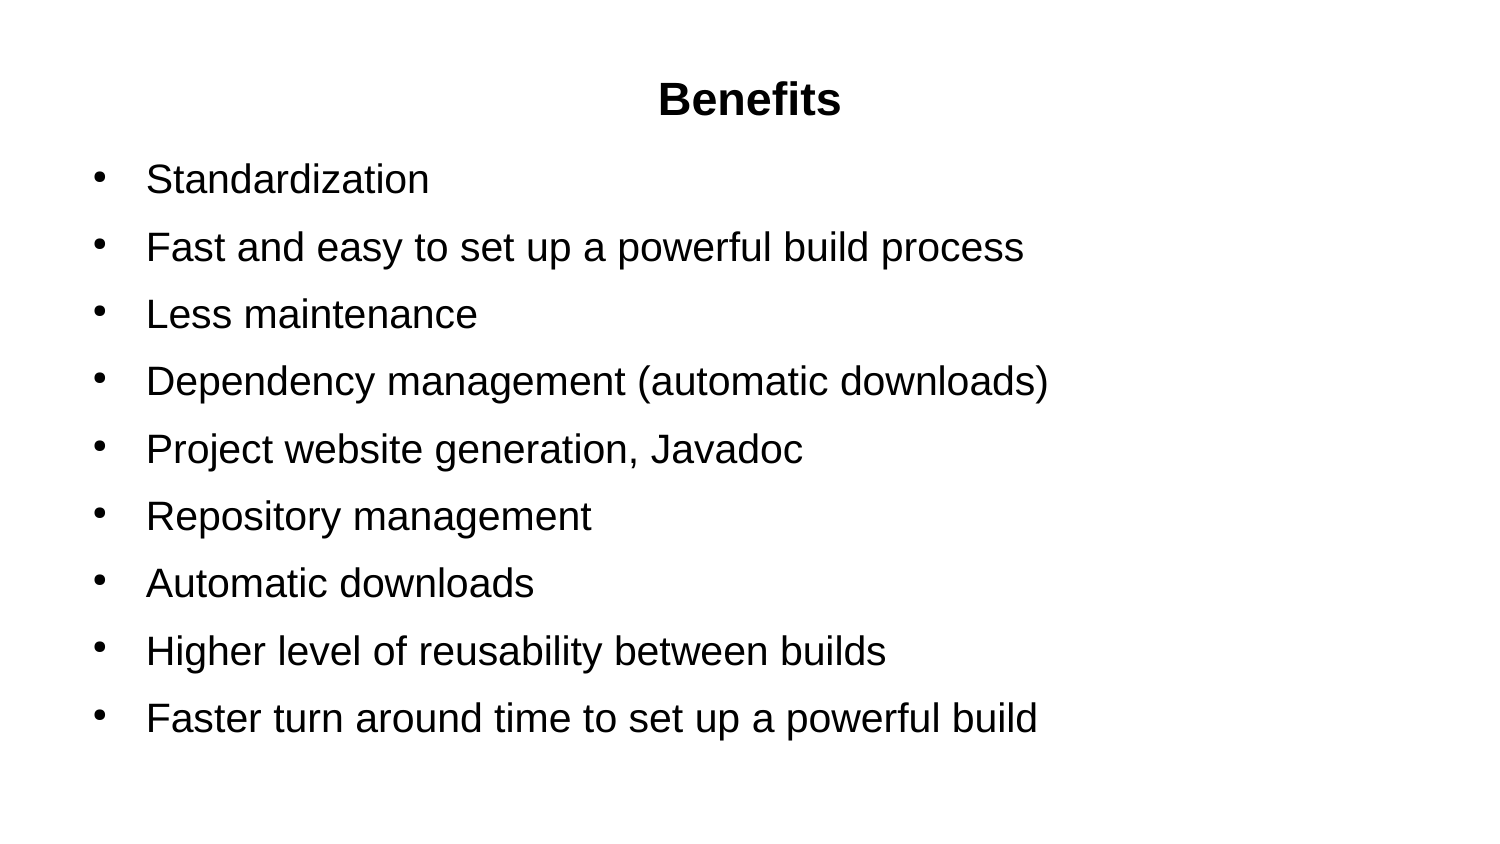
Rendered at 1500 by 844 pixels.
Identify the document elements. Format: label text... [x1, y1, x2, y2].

list Standardization Fast and easy to set up a powerful build process Less maintenance Dependency management (automatic downloads) Project website generation, Javadoc Repository management Automatic downloads Higher level of reusability between builds Faster turn around time to set up a powerful build [75, 153, 1395, 807]
title Benefits [75, 33, 1425, 133]
